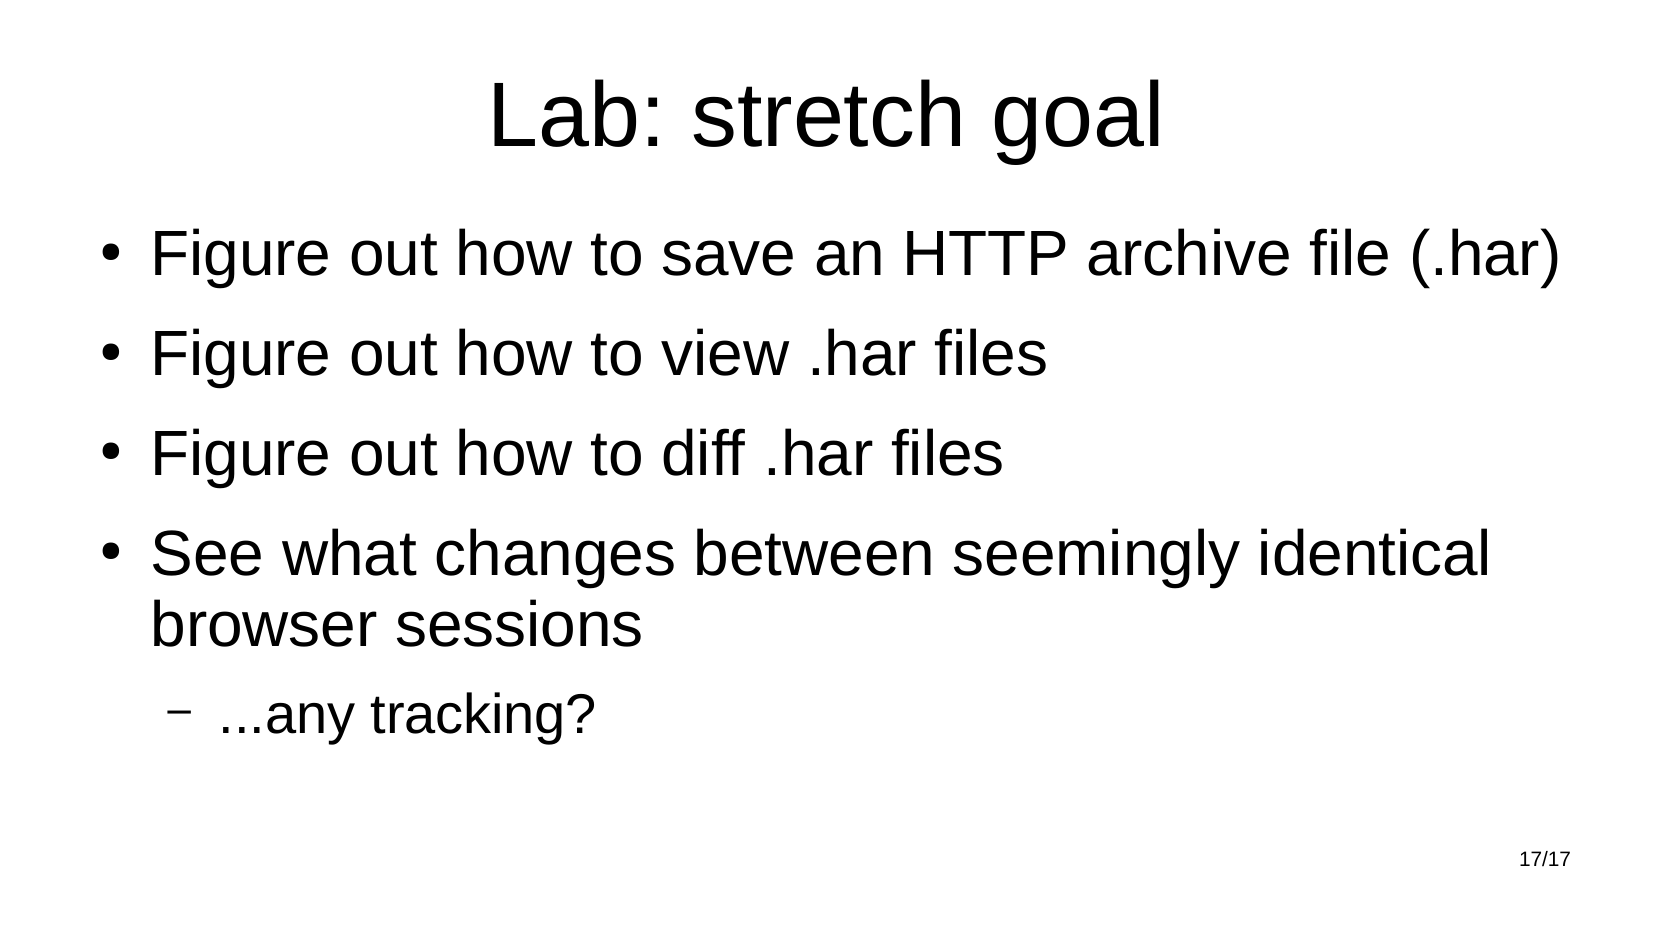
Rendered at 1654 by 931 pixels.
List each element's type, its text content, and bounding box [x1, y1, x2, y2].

title Lab: stretch goal [82, 37, 1571, 193]
list Figure out how to save an HTTP archive file (.har) Figure out how to view .har files Figure out how to diff .har files See what changes between seemingly identical browser sessions ...any tracking? [82, 217, 1571, 758]
